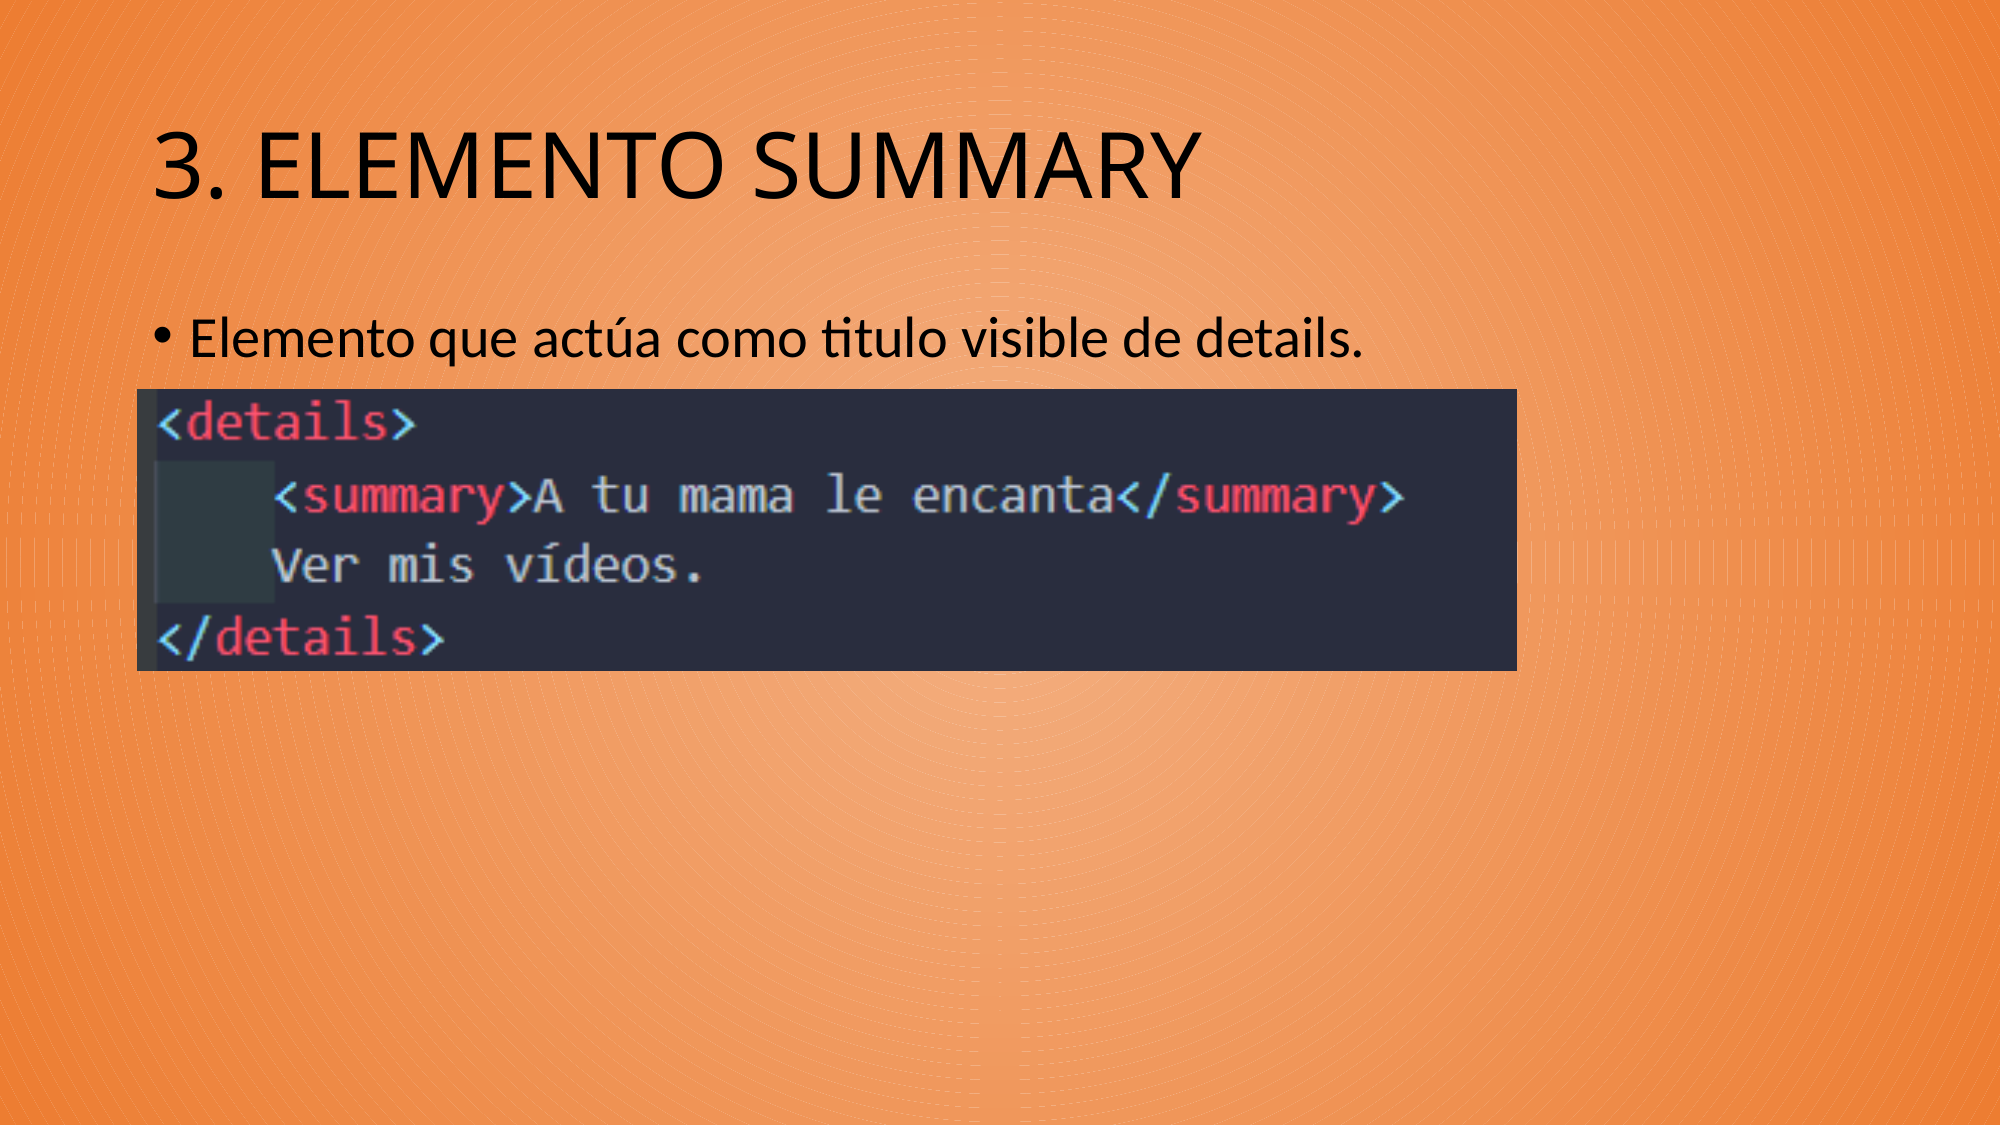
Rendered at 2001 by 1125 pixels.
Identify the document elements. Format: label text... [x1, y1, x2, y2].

picture [137, 389, 1517, 671]
title 3. ELEMENTO SUMMARY [137, 59, 1863, 278]
list Elemento que actúa como titulo visible de details. [137, 299, 1863, 1014]
